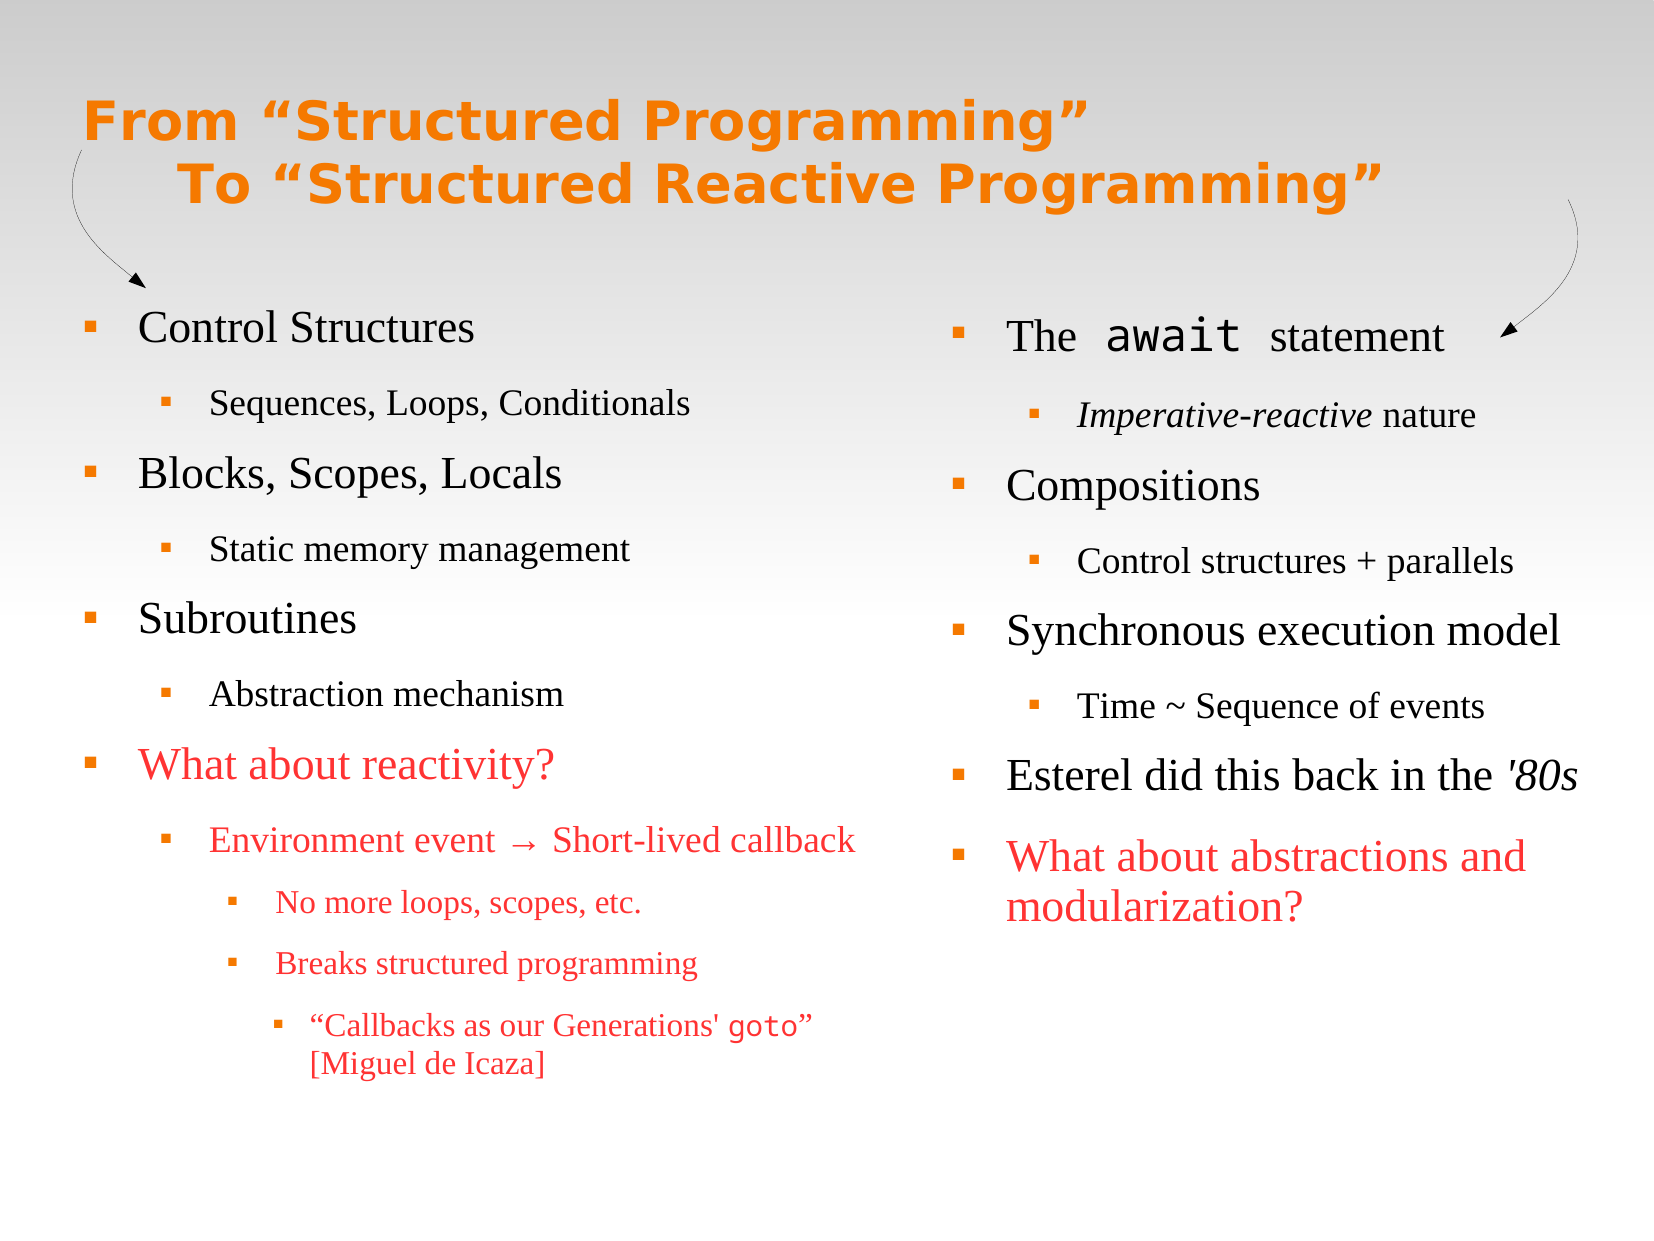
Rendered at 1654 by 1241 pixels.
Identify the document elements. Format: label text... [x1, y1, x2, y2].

list Control Structures Sequences, Loops, Conditionals Blocks, Scopes, Locals Static memory management Subroutines Abstraction mechanism What about reactivity? Environment event → Short-lived callback No more loops, scopes, etc. Breaks structured programming “Callbacks as our Generations' goto” [Miguel de Icaza] [0, 302, 863, 1128]
list The await statement Imperative-reactive nature Compositions Control structures + parallels Synchronous execution model Time ~ Sequence of events Esterel did this back in the '80s What about abstractions and modularization? [863, 302, 1654, 1121]
title From “Structured Programming” To “Structured Reactive Programming” [82, 49, 1571, 257]
